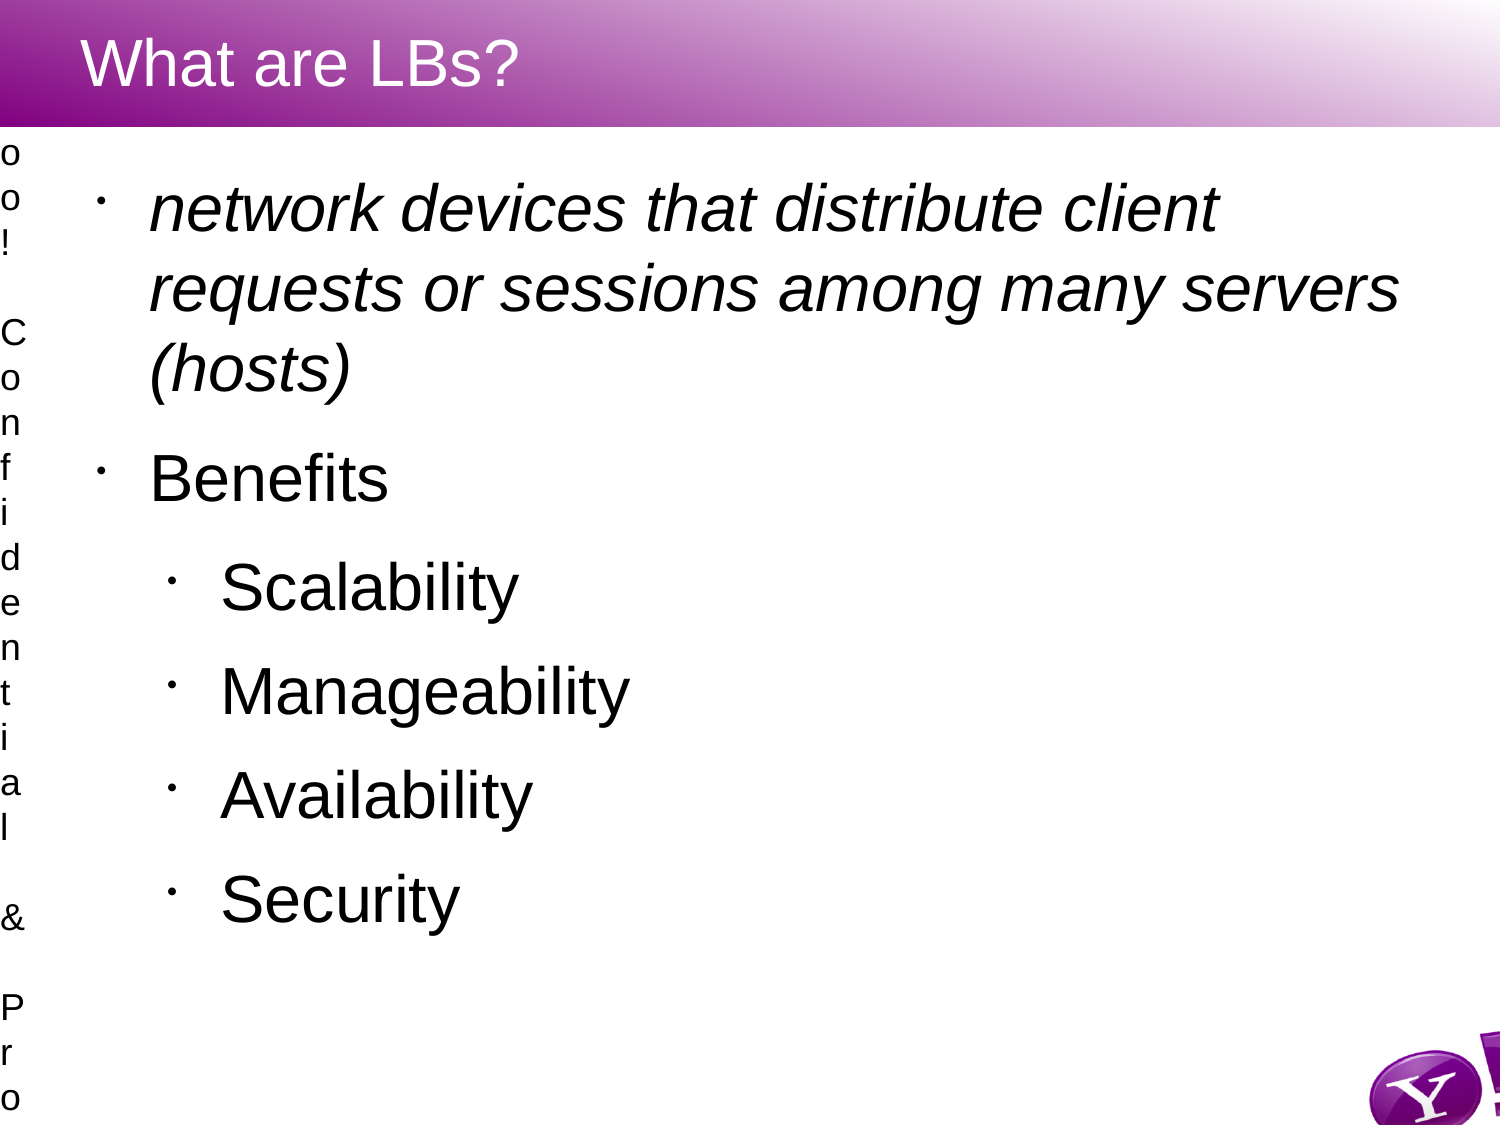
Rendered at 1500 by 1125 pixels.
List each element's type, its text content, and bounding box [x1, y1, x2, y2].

title What are LBs? [0, 0, 1500, 127]
list network devices that distribute client requests or sessions among many servers (hosts) Benefits Scalability Manageability Availability Security [78, 164, 1438, 1015]
picture [1366, 1027, 1500, 1125]
